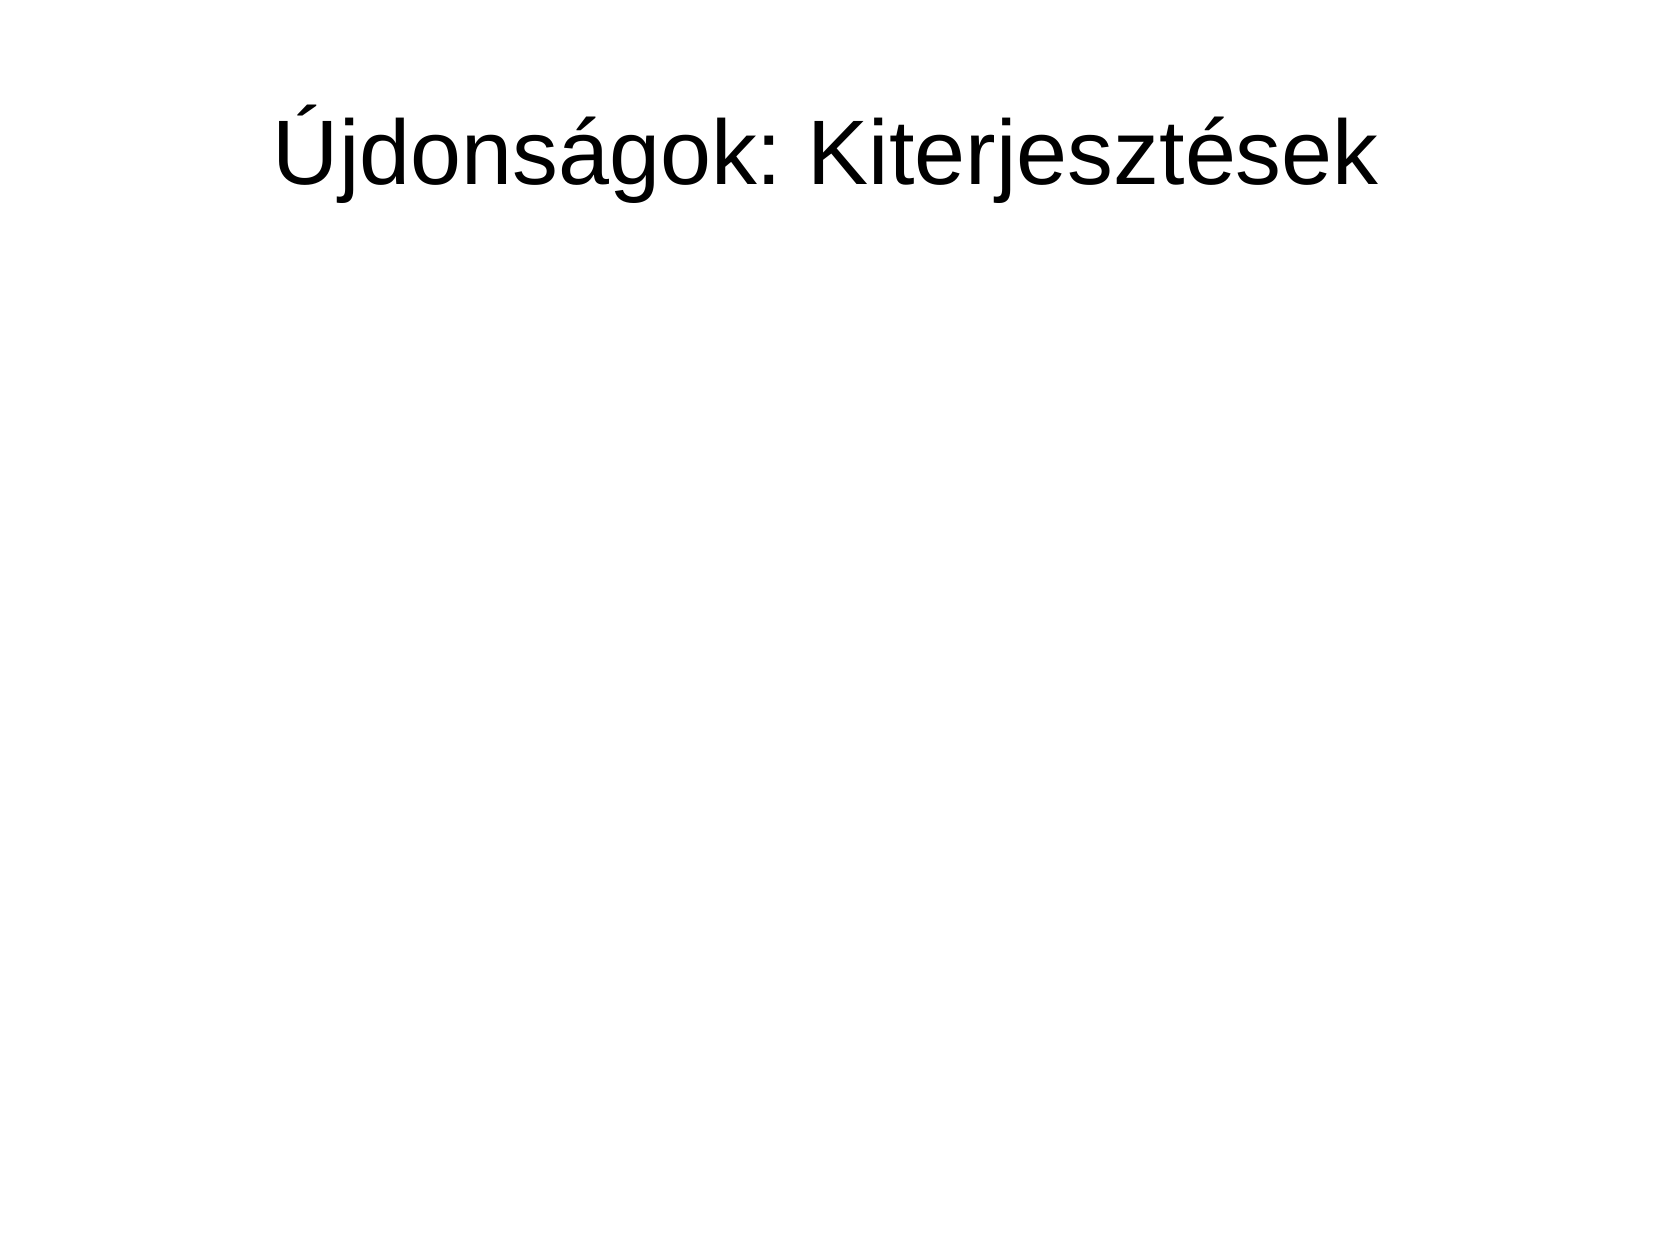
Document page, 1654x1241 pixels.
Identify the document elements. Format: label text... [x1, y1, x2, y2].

title Újdonságok: Kiterjesztések [82, 49, 1571, 257]
